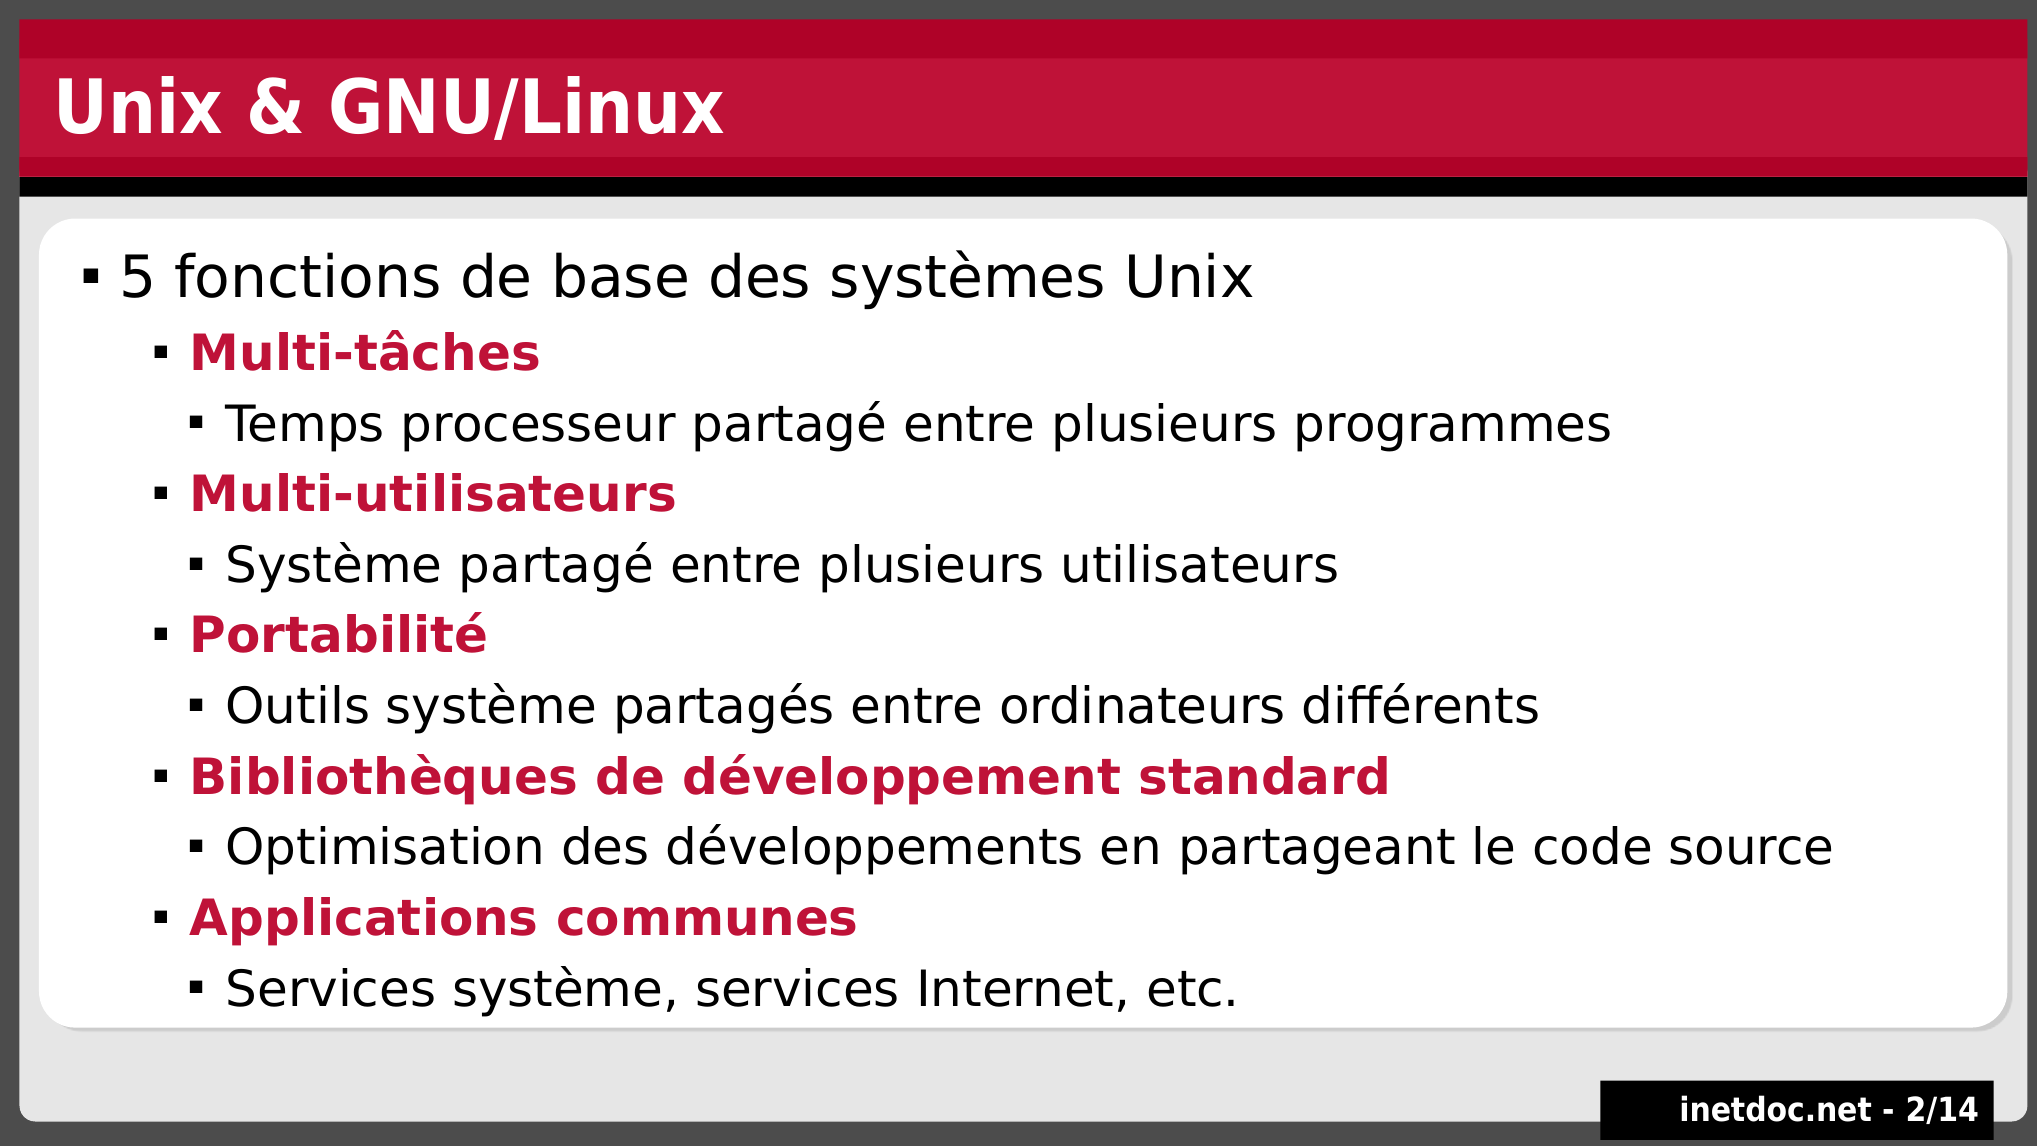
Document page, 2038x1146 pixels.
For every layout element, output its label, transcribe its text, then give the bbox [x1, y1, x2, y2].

text_box [19, 157, 2028, 1122]
text_box inetdoc.net - <numéro>/14 [1600, 1080, 1994, 1140]
text_box Unix & GNU/Linux [19, 59, 2028, 157]
text_box [19, 19, 2028, 59]
text_box 5 fonctions de base des systèmes Unix Multi-tâches Temps processeur partagé entre plusieurs programmes Multi-utilisateurs Système partagé entre plusieurs utilisateurs Portabilité Outils système partagés entre ordinateurs différents Bibliothèques de développement standard Optimisation des développements en partageant le code source Applications communes Services système, services Internet, etc. [38, 218, 2008, 1028]
